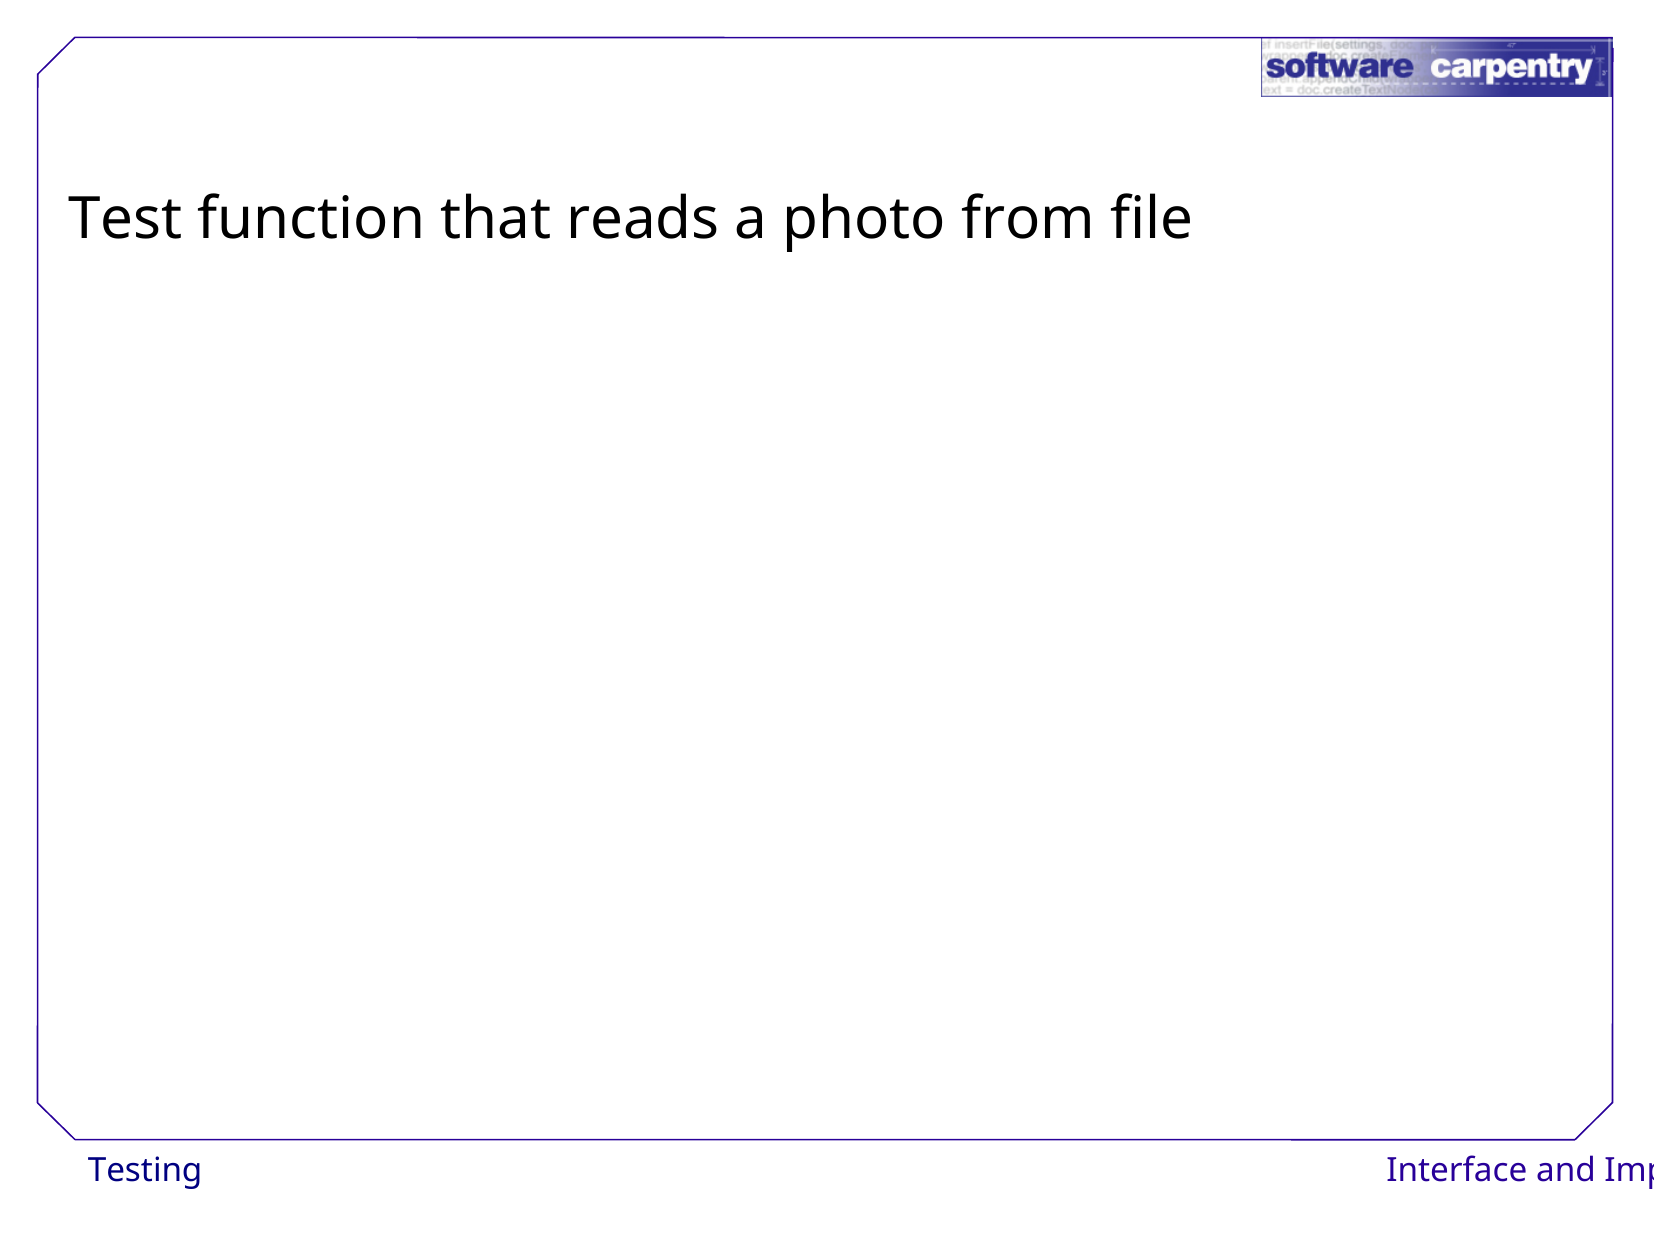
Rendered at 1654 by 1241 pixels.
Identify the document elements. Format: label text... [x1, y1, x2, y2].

text_box Test function that reads a photo from file [53, 138, 1359, 259]
picture [1261, 39, 1613, 97]
